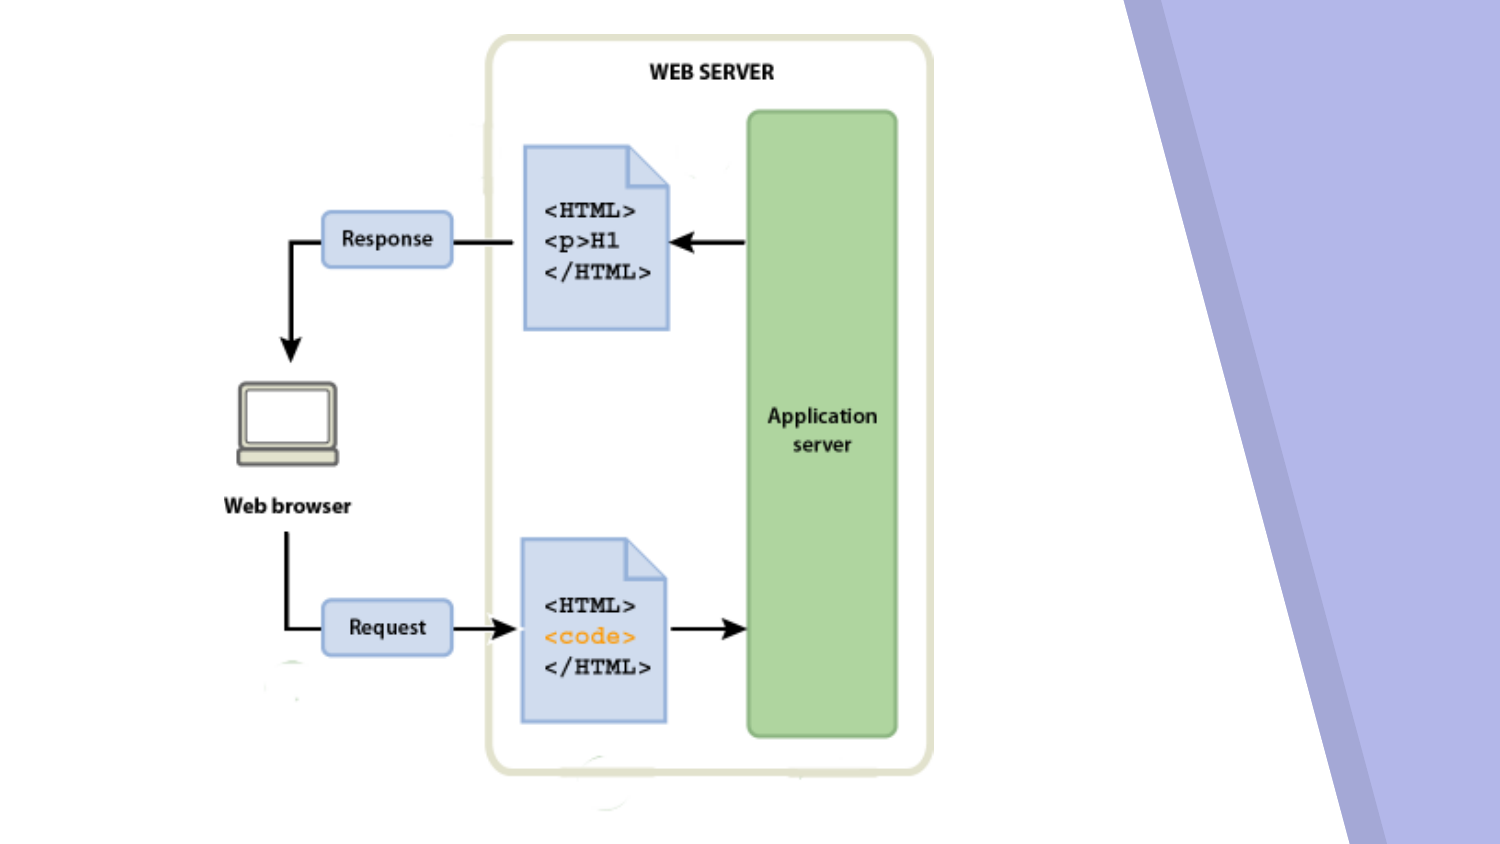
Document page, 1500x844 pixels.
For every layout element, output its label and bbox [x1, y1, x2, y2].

picture [224, 34, 934, 815]
